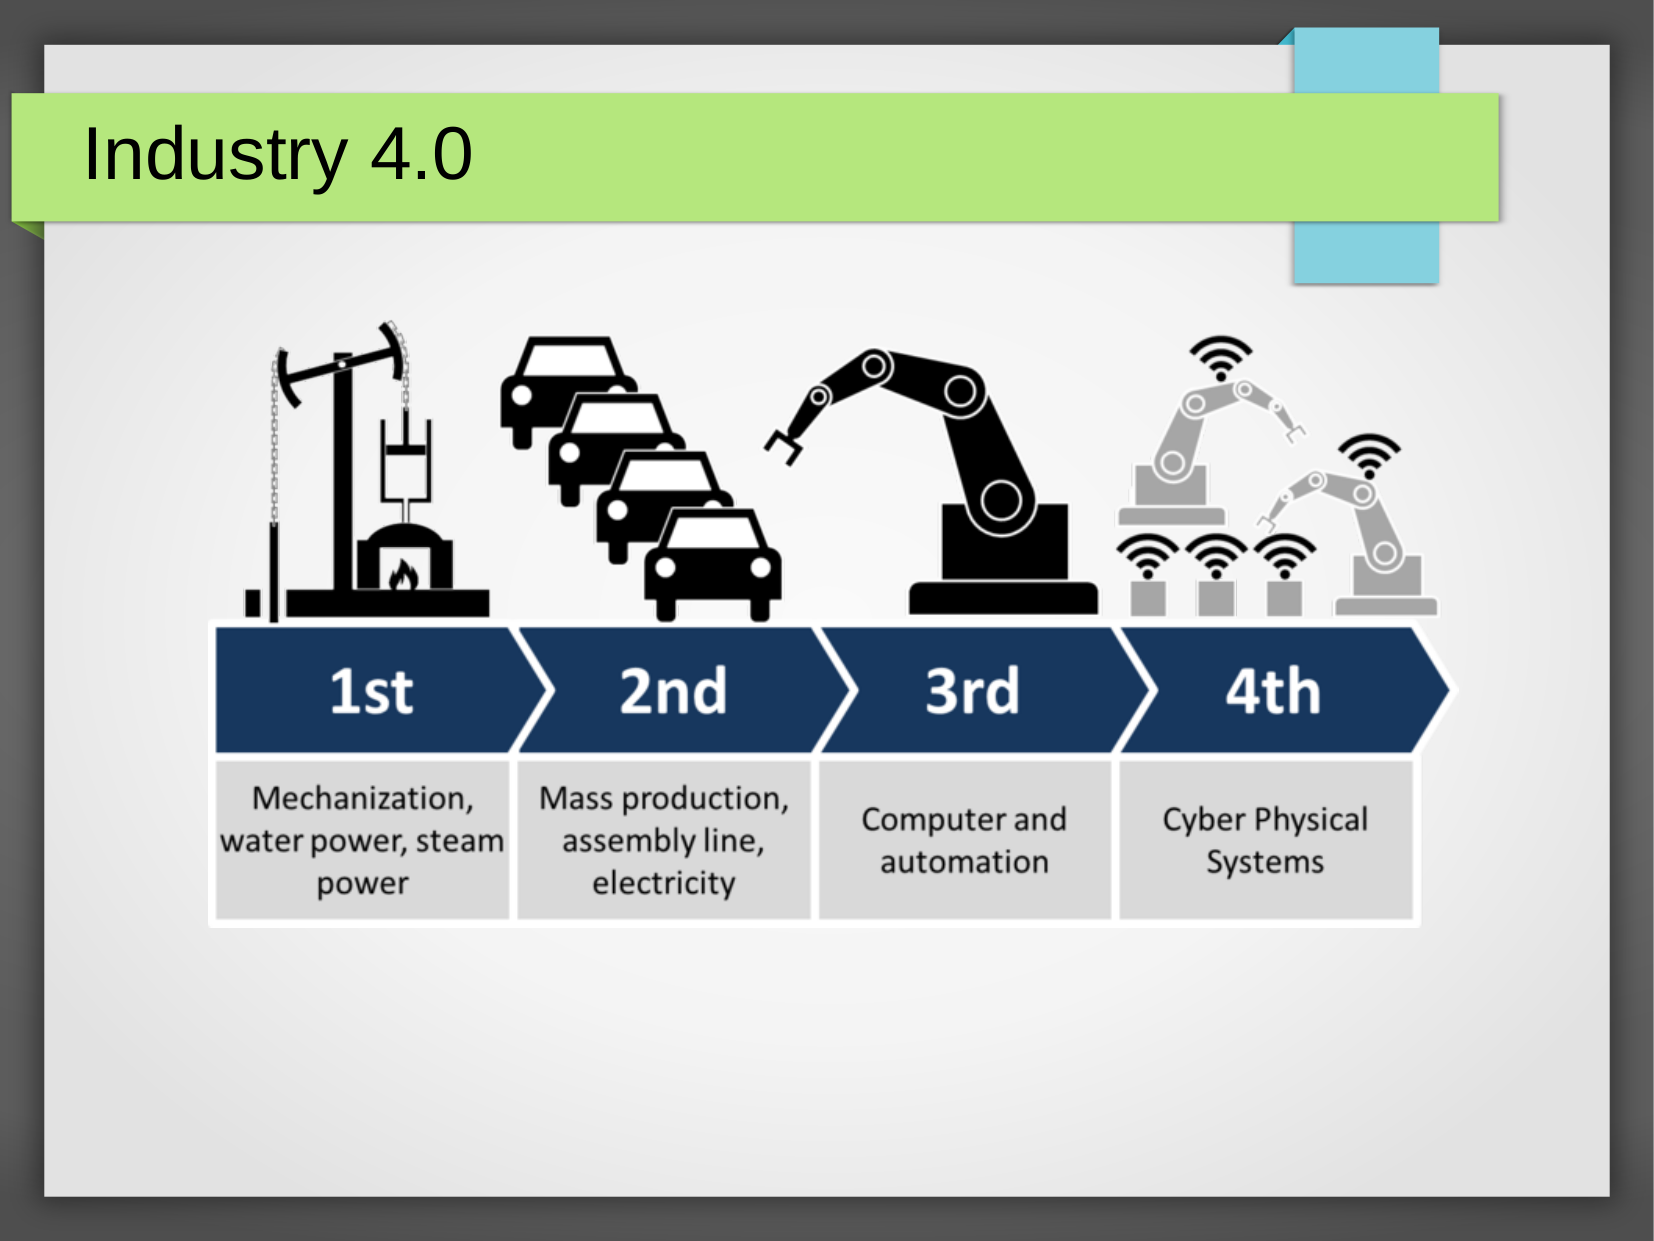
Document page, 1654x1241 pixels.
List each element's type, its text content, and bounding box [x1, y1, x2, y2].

title Industry 4.0 [82, 94, 1264, 213]
picture [0, 0, 1654, 1241]
